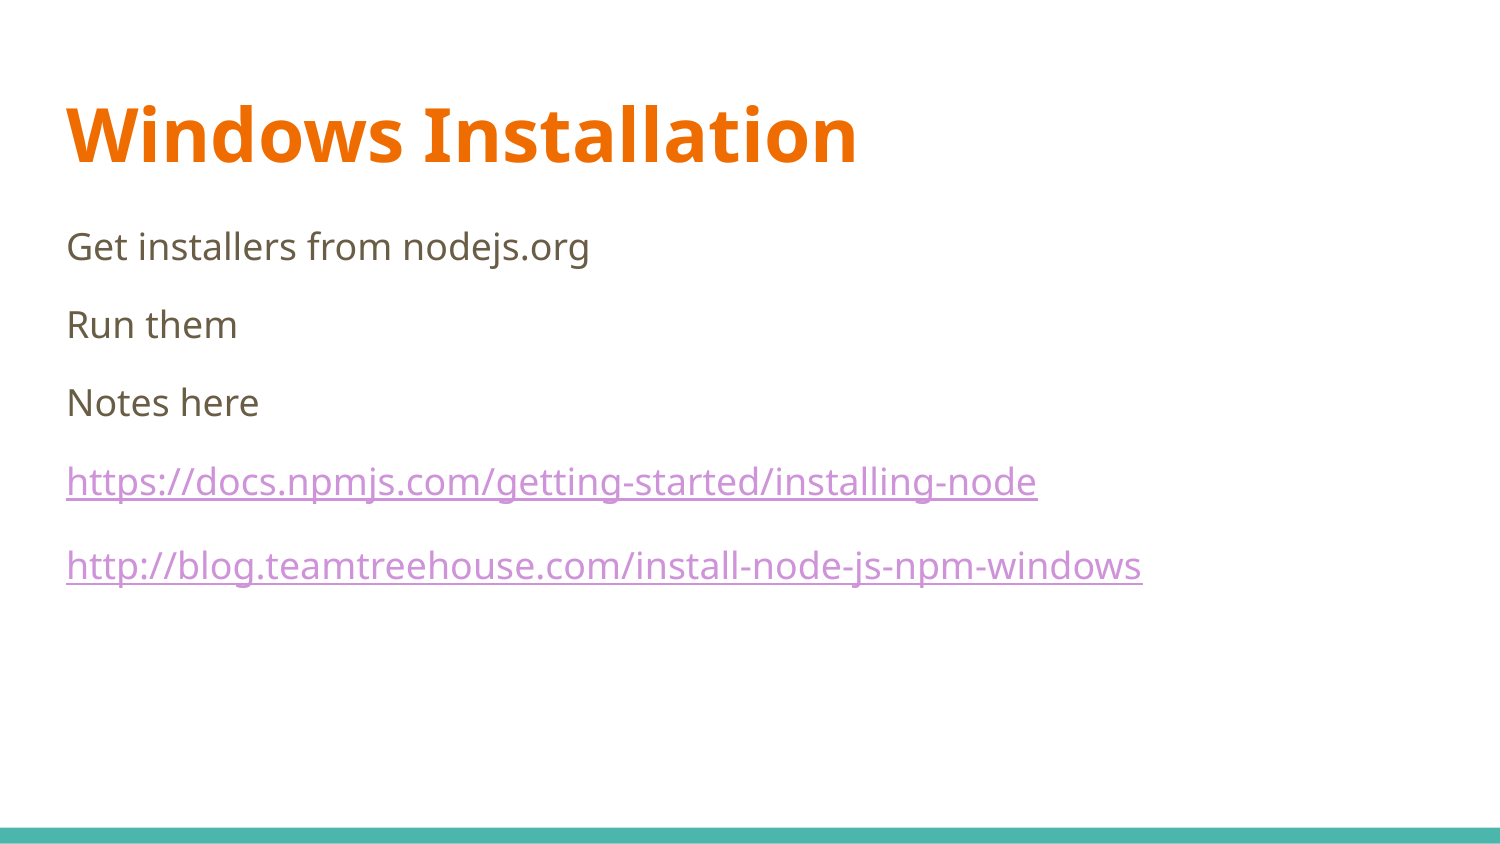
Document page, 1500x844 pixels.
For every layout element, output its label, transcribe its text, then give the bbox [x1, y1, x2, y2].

title Windows Installation [51, 72, 1449, 189]
list Get installers from nodejs.org Run them Notes here https://docs.npmjs.com/getting-started/installing-node http://blog.teamtreehouse.com/install-node-js-npm-windows [51, 207, 1449, 750]
